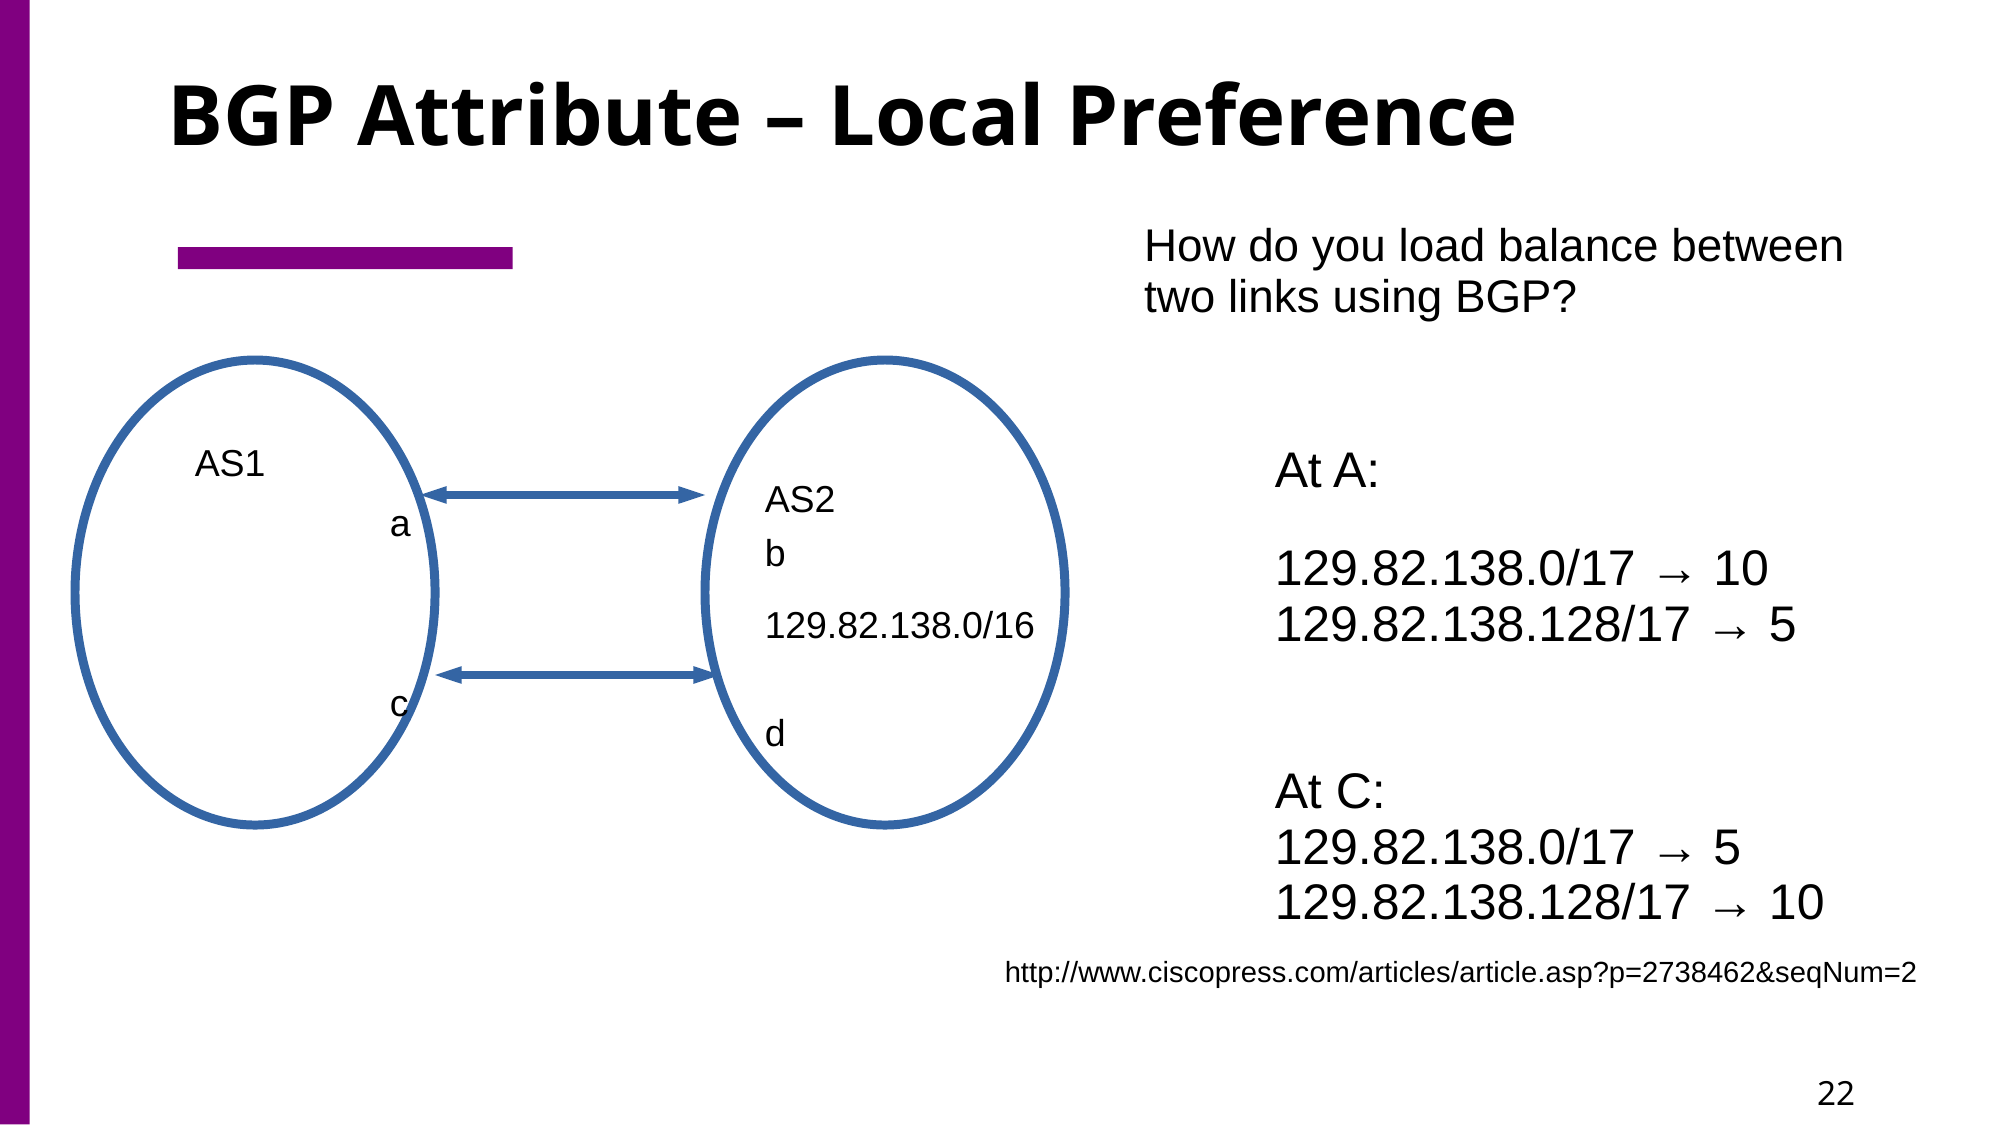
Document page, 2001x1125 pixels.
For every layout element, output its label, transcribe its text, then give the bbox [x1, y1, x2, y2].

text_box AS2 129.82.138.0/16 [750, 471, 1050, 655]
text_box AS1 [180, 435, 281, 492]
text_box At A: 129.82.138.0/17 → 10 129.82.138.128/17 → 5 At C: 129.82.138.0/17 → 5 129.82.138.128/17 → 10 [1260, 435, 1840, 938]
text_box c [375, 675, 424, 732]
text_box b [750, 525, 801, 582]
title BGP Attribute – Local Preference [116, 39, 1591, 185]
text_box http://www.ciscopress.com/articles/article.asp?p=2738462&seqNum=2 [990, 948, 2000, 1006]
text_box a [375, 495, 426, 552]
text_box d [750, 705, 801, 762]
text_box How do you load balance between two links using BGP? [1129, 212, 1861, 330]
